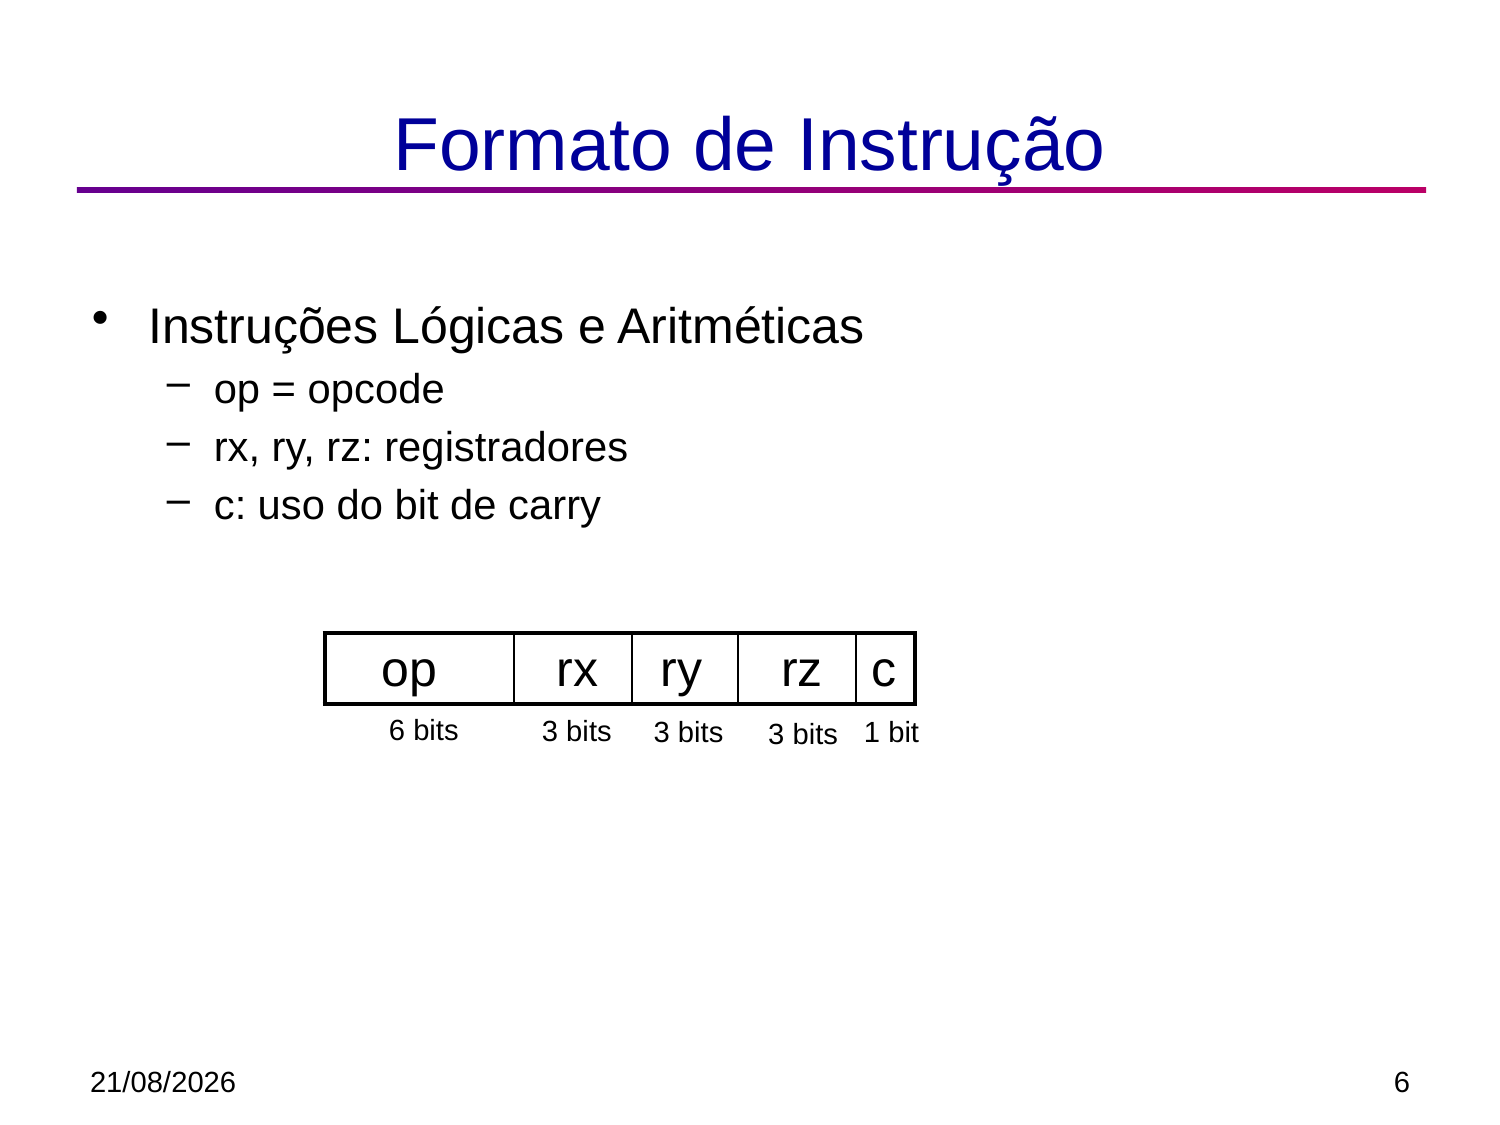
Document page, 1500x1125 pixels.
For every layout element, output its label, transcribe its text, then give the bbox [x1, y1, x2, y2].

table_header op [327, 635, 513, 702]
table_header c [857, 635, 913, 702]
text_box 6 bits [374, 704, 474, 754]
text_box 1 bit [849, 706, 935, 756]
table_header ry [633, 635, 737, 702]
text_box 3 bits [527, 704, 627, 755]
text_box 3 bits [638, 706, 739, 756]
slide_number 04/08/2021 [75, 1055, 425, 1125]
text_box 3 bits [753, 708, 854, 759]
table_header rz [739, 635, 855, 702]
slide_number <number> [1074, 1055, 1425, 1125]
title Formato de Instrução [76, 74, 1424, 193]
table_header rx [515, 635, 631, 702]
list Instruções Lógicas e Aritméticas op = opcode rx, ry, rz: registradores c: uso do bit de carry [76, 215, 1424, 1019]
